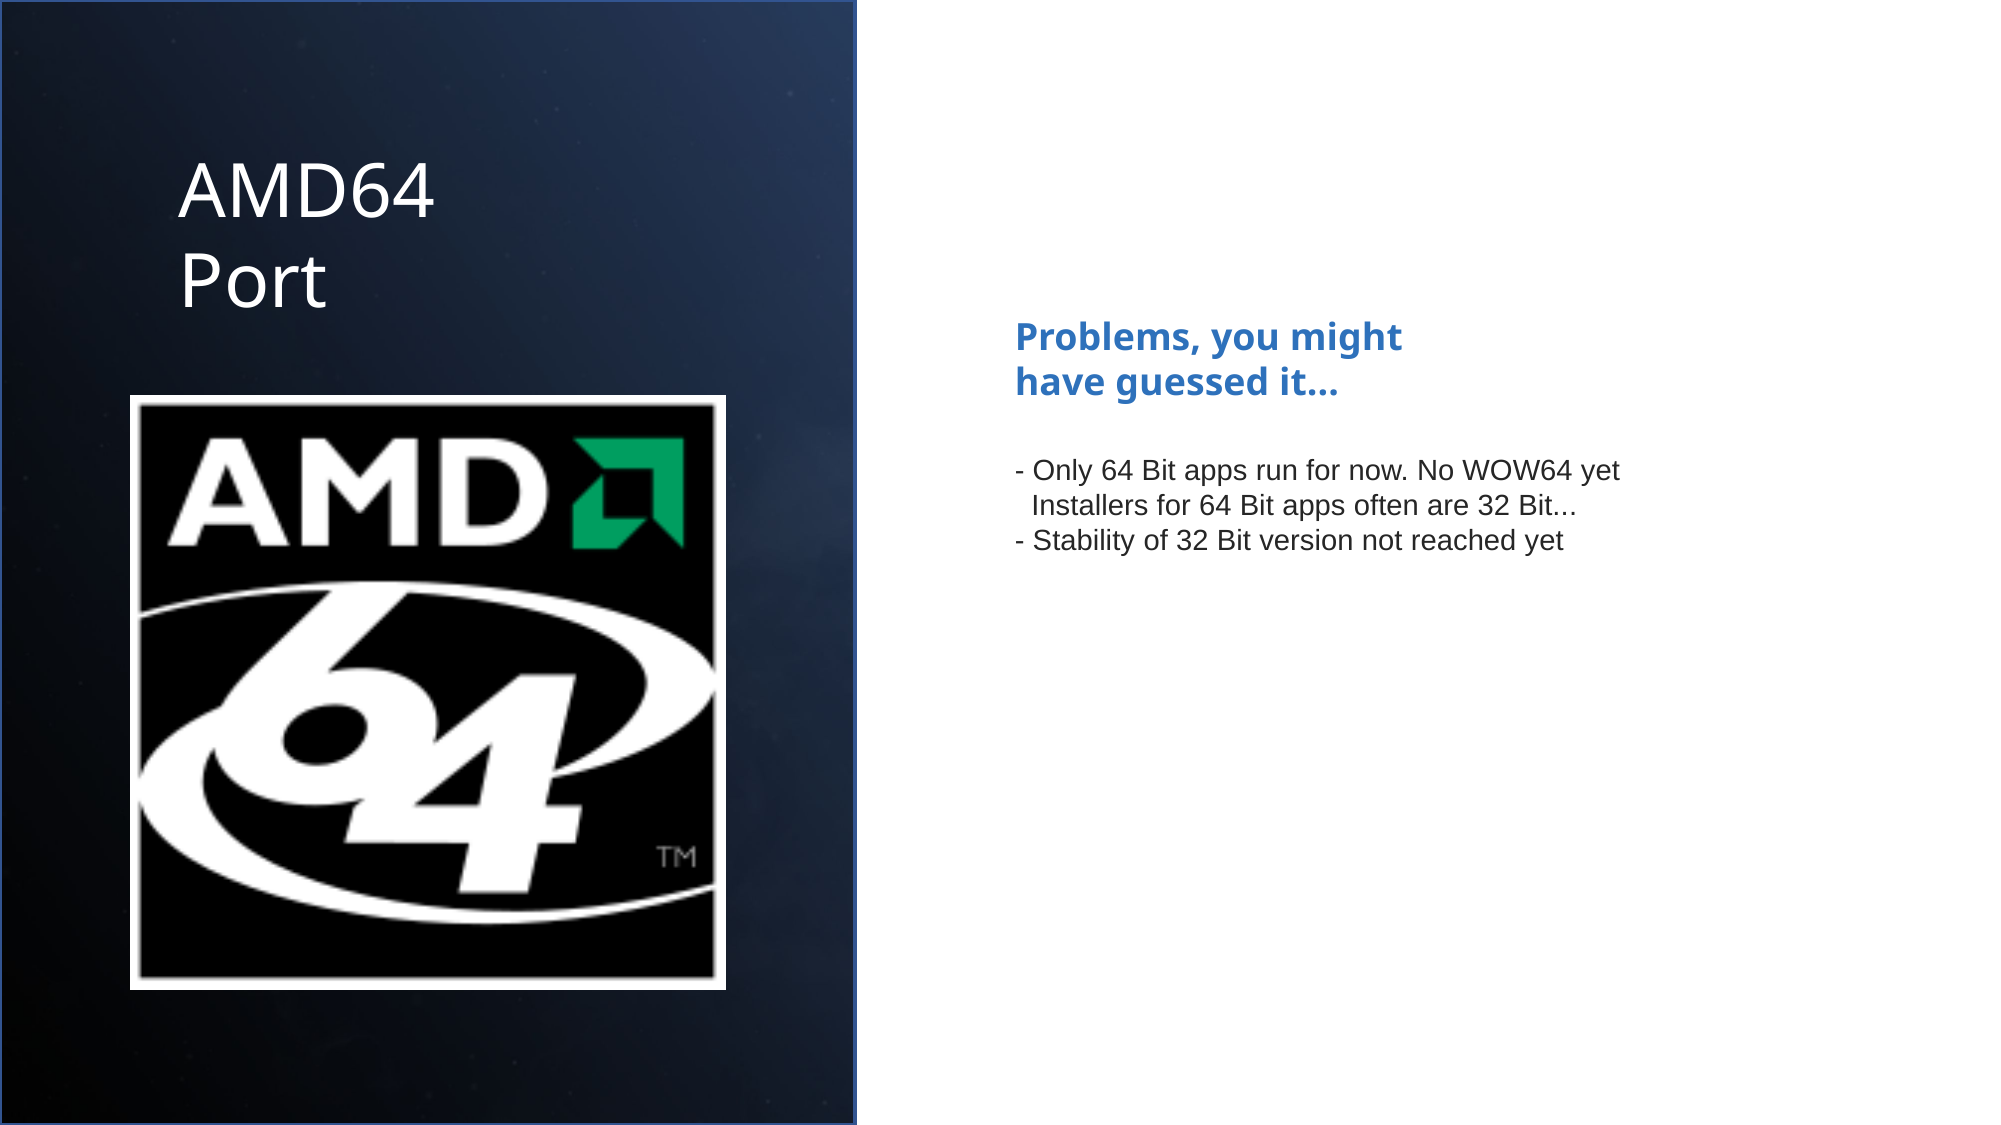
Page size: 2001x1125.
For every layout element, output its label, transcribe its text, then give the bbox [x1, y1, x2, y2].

text_box AMD64 Port [164, 134, 585, 330]
text_box - Only 64 Bit apps run for now. No WOW64 yet Installers for 64 Bit apps often are 32 Bit... - Stability of 32 Bit version not reached yet [999, 444, 1913, 564]
text_box [0, 0, 856, 1125]
picture [130, 395, 726, 990]
text_box Problems, you might have guessed it... [999, 305, 1506, 411]
